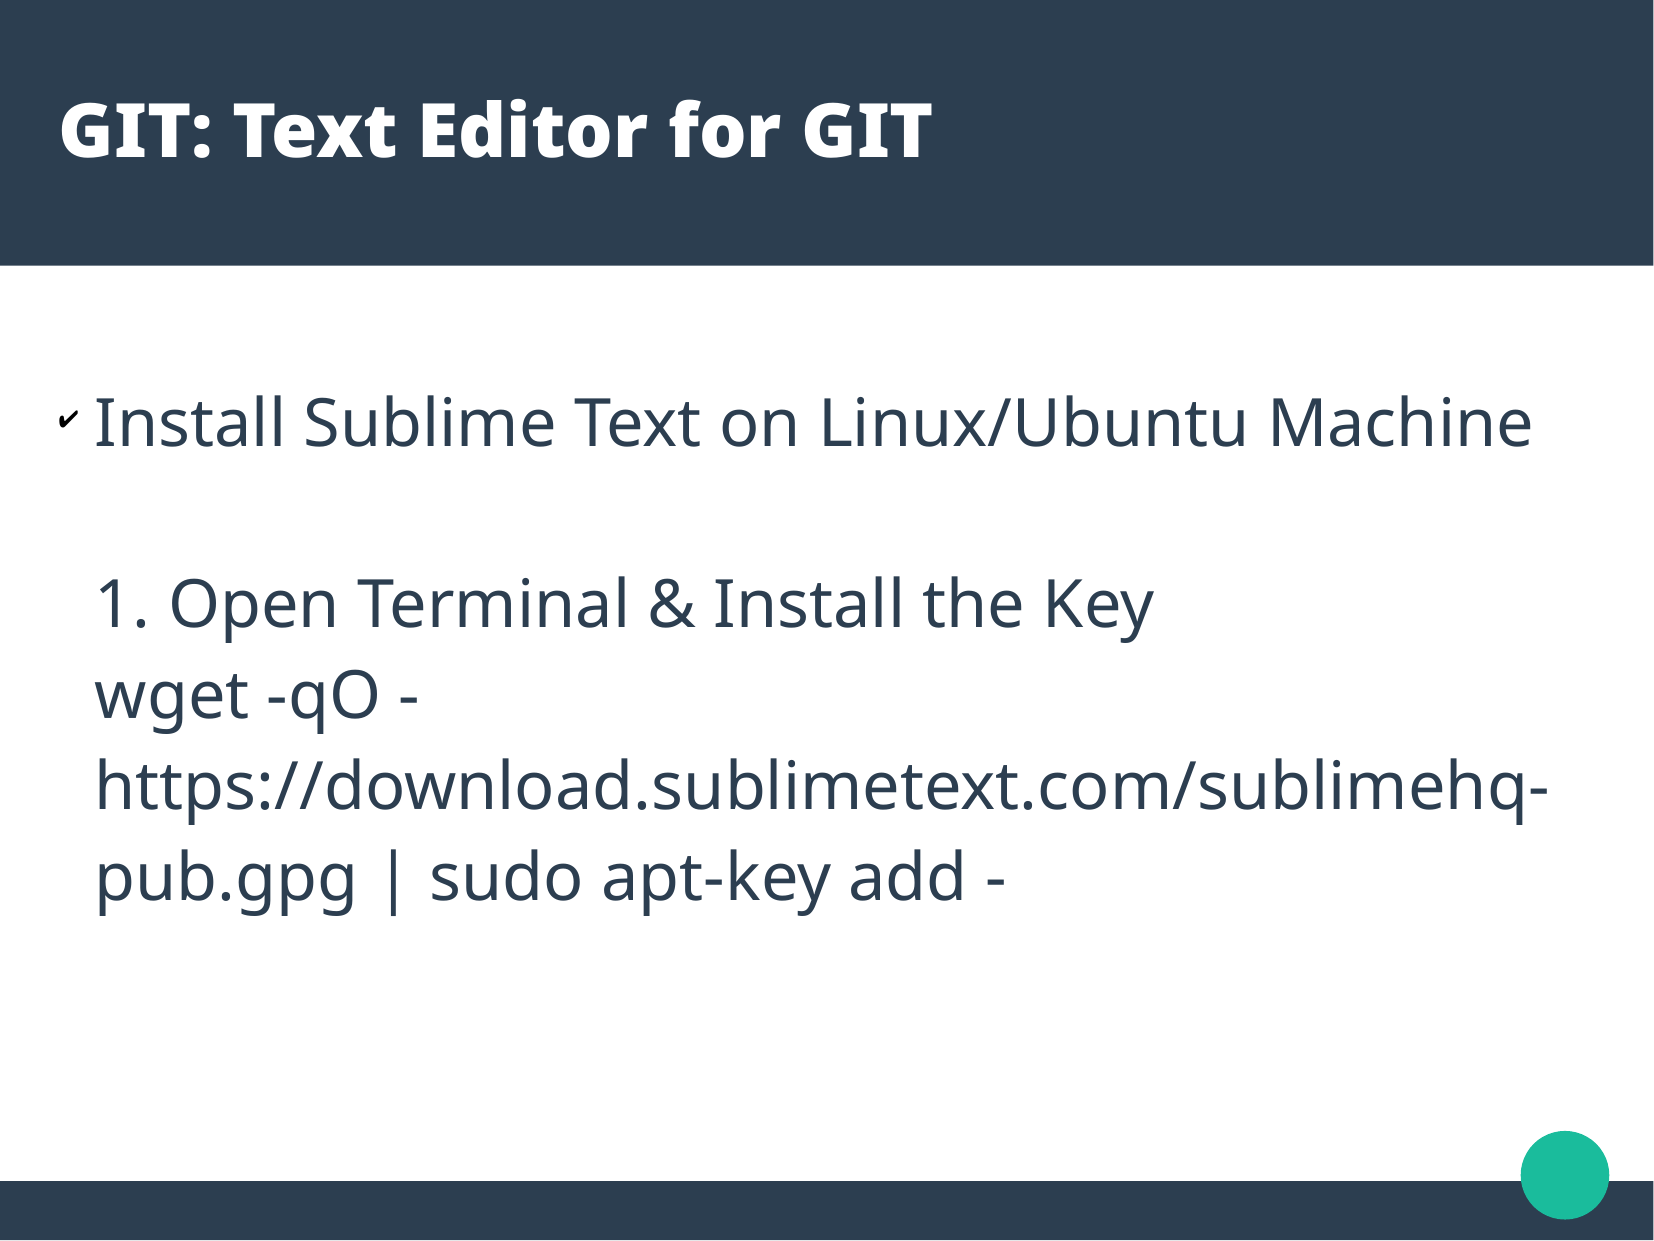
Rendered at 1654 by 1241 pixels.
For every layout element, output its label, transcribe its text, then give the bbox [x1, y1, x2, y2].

subtitle Install Sublime Text on Linux/Ubuntu Machine 1. Open Terminal & Install the Key wget -qO - https://download.sublimetext.com/sublimehq-pub.gpg | sudo apt-key add - [59, 271, 1595, 1205]
title GIT: Text Editor for GIT [59, 40, 1595, 216]
